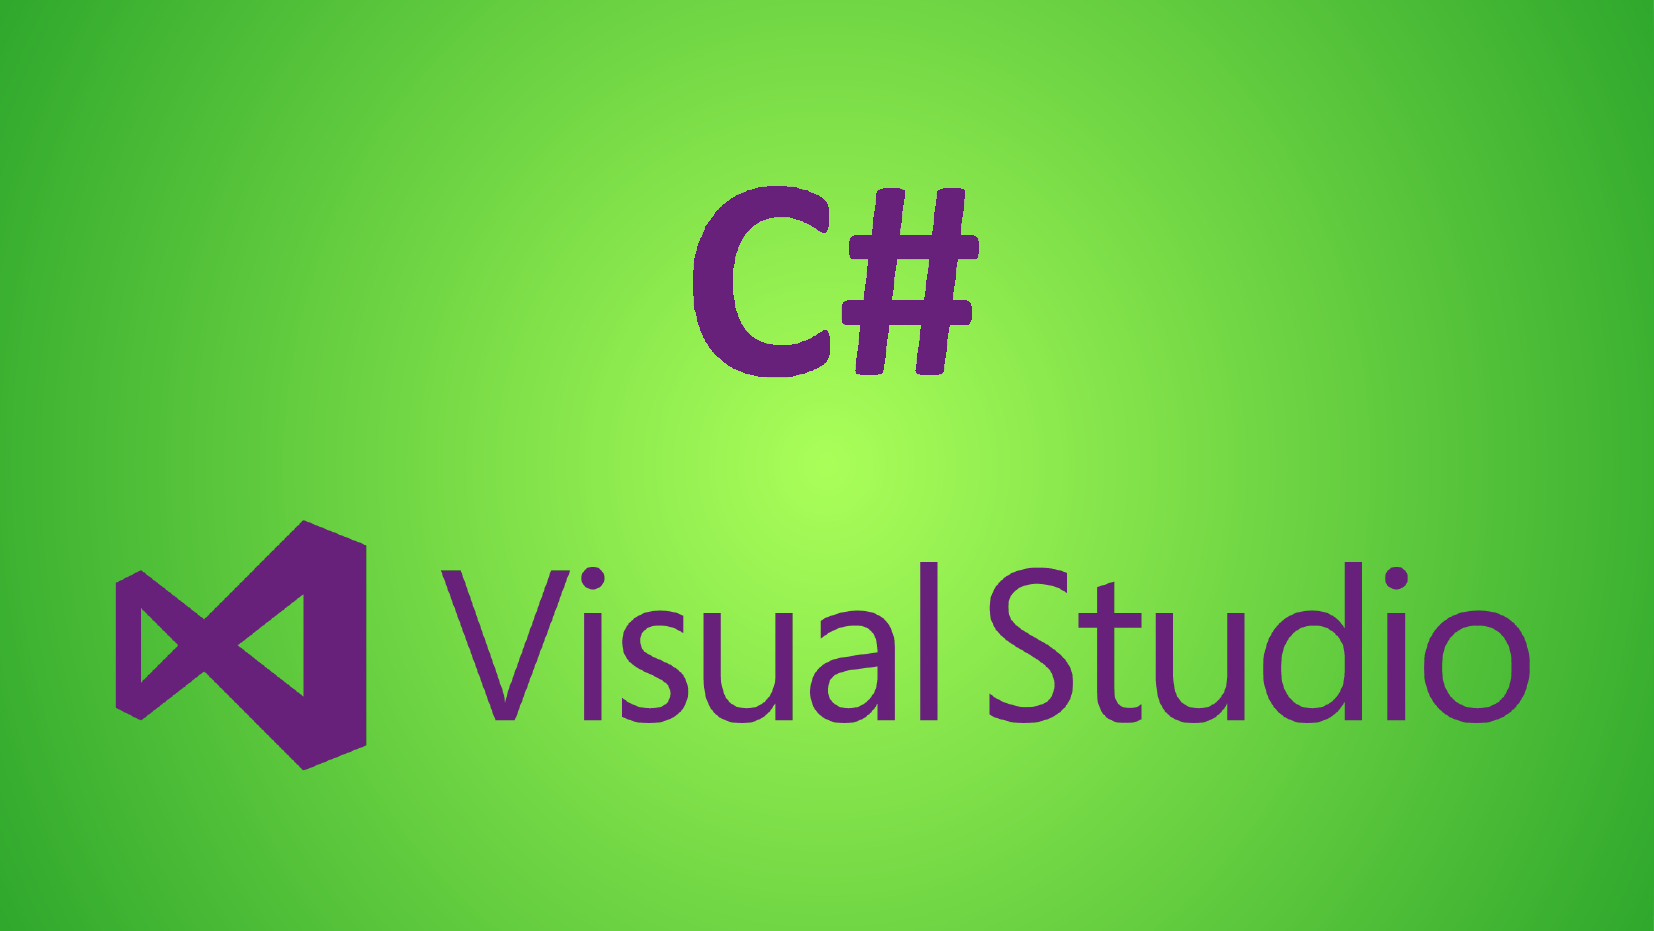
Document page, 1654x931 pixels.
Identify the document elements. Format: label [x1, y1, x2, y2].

picture [9, 136, 1654, 877]
